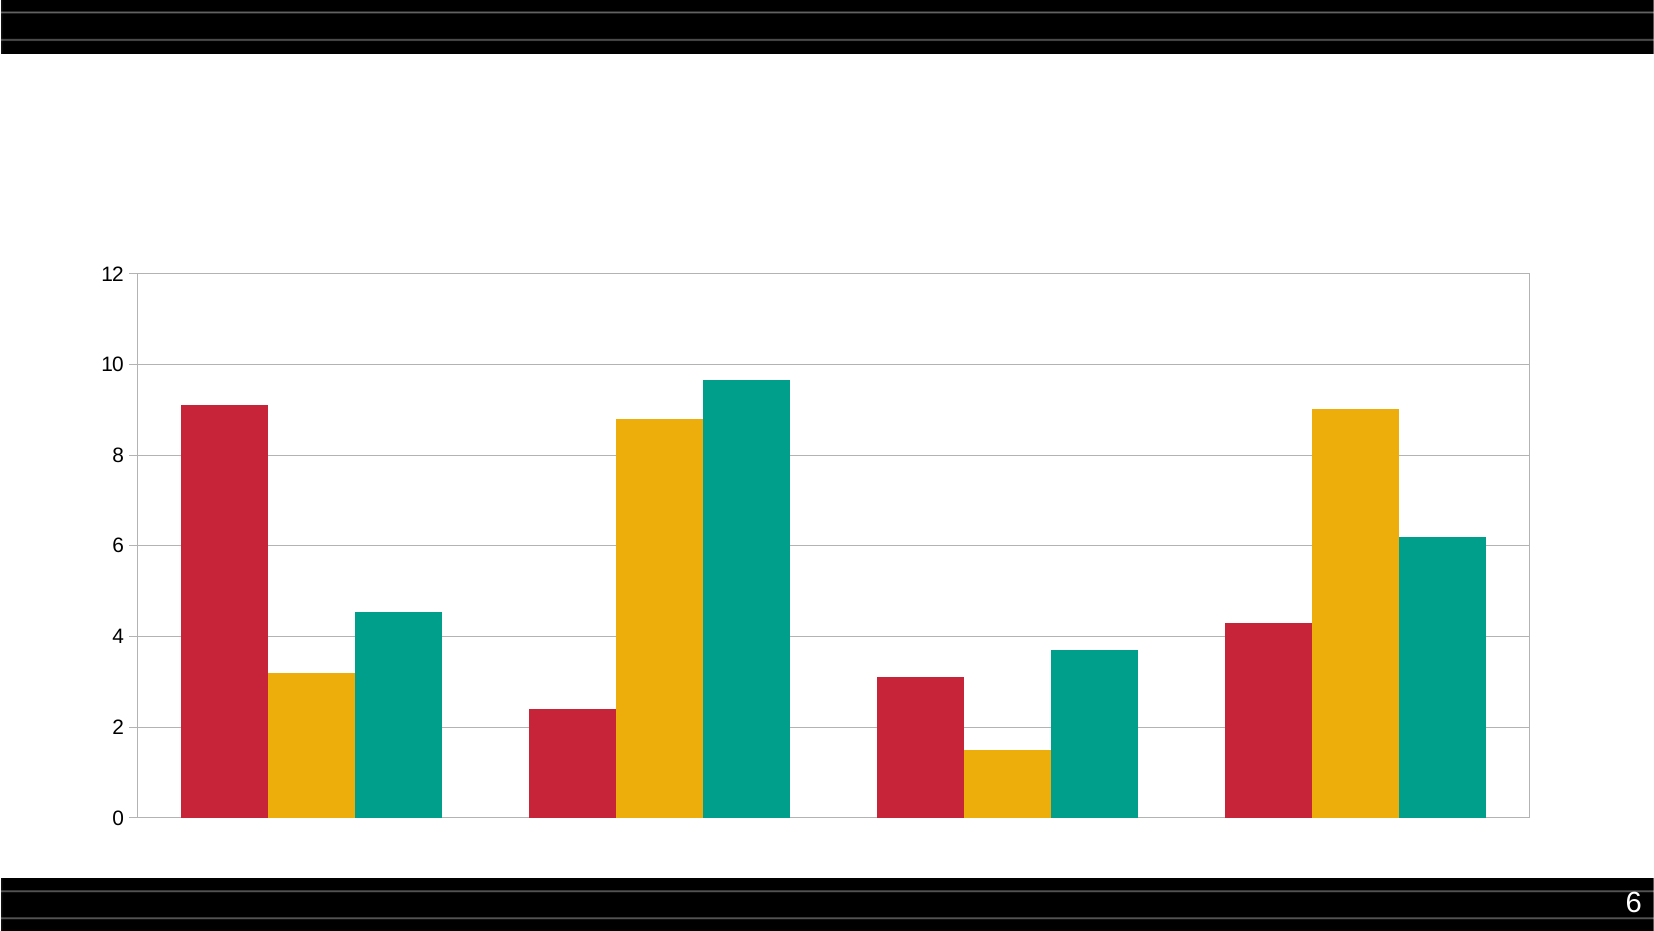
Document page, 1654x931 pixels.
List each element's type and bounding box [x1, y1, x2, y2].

picture [1, 0, 1654, 54]
picture [1, 878, 1654, 931]
chart [71, 250, 1559, 842]
